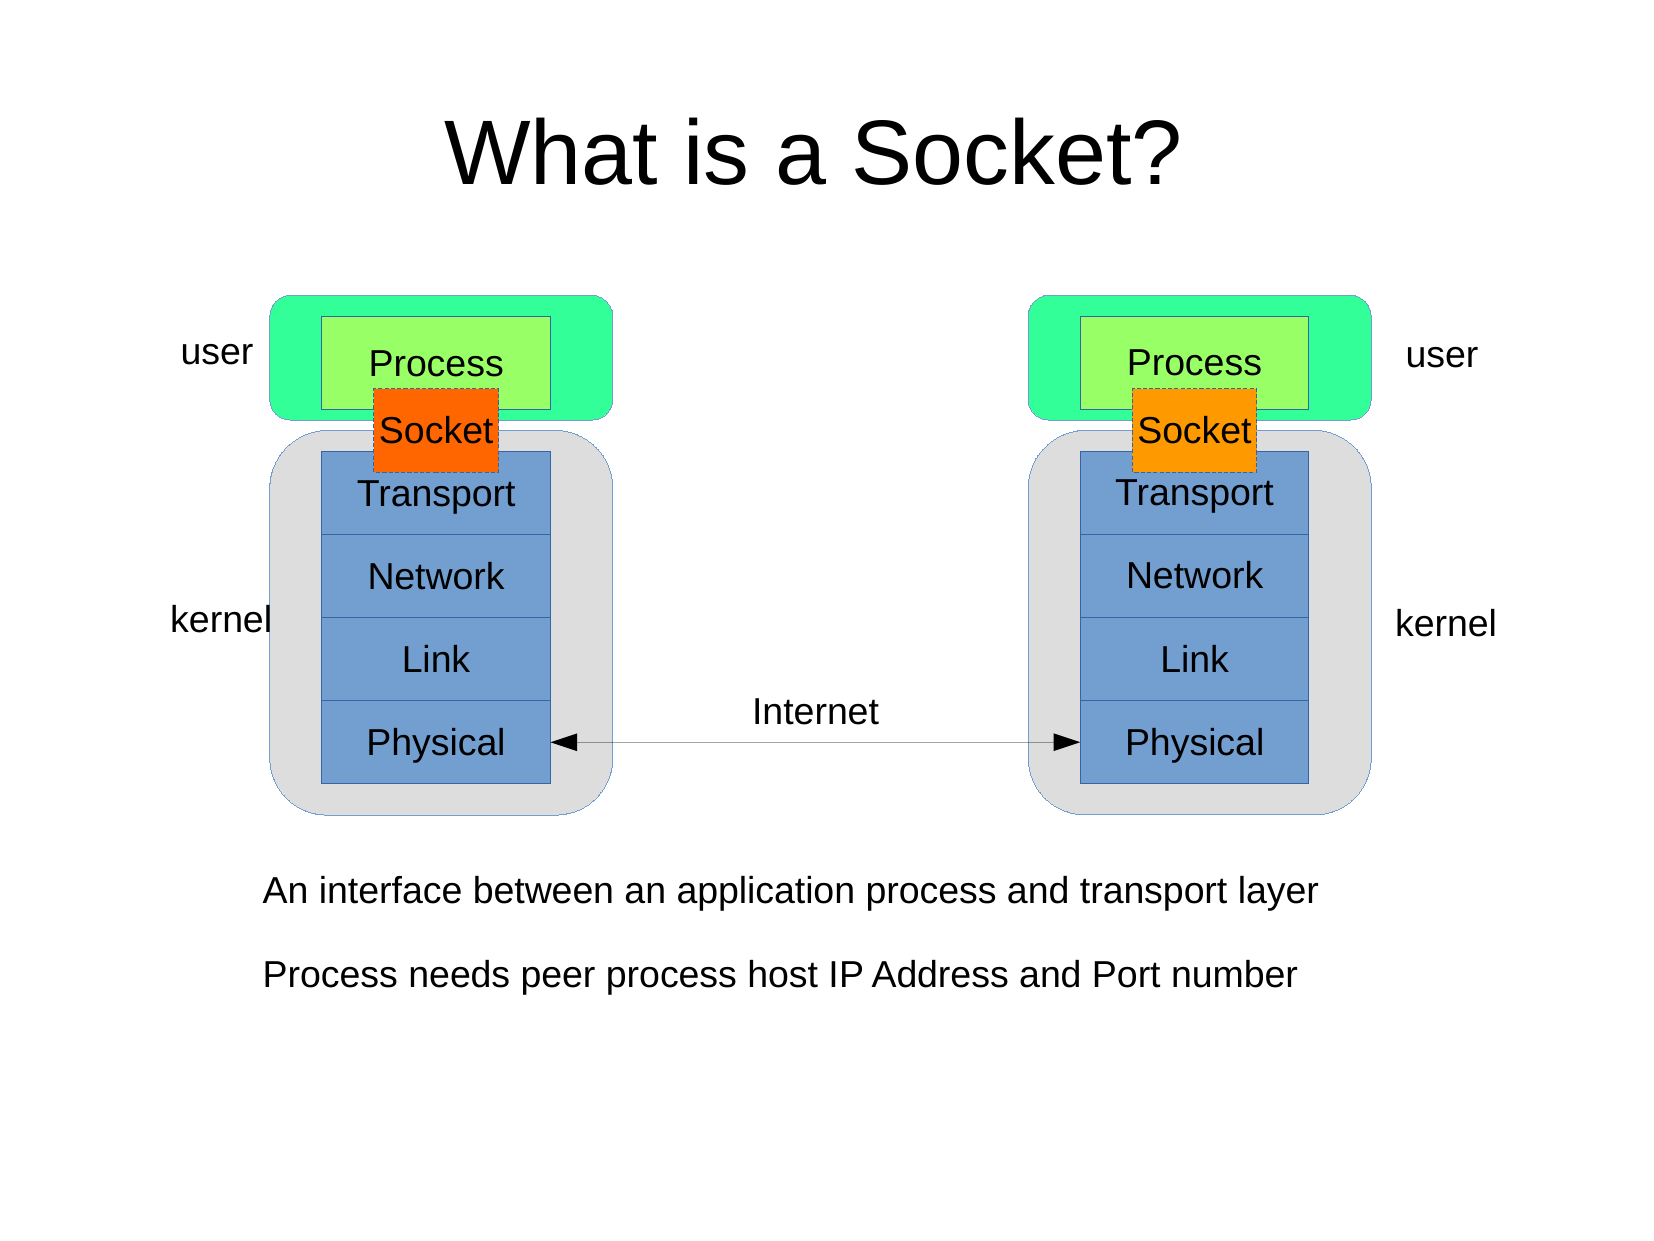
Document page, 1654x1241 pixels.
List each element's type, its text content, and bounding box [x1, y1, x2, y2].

text_box [1028, 430, 1372, 815]
text_box user [1390, 326, 1494, 384]
text_box Physical [1080, 701, 1309, 784]
text_box [1028, 430, 1132, 742]
text_box Socket [373, 388, 499, 473]
text_box [1028, 295, 1372, 421]
text_box [499, 430, 613, 742]
text_box Network [321, 534, 551, 617]
text_box [269, 295, 613, 421]
text_box Link [321, 617, 551, 701]
text_box Link [1080, 617, 1309, 701]
text_box An interface between an application process and transport layer Process needs peer process host IP Address and Port number [248, 862, 1595, 1003]
text_box Transport [321, 451, 551, 534]
text_box Transport [1080, 451, 1309, 534]
text_box Process [1080, 316, 1309, 410]
text_box Physical [321, 701, 551, 784]
title What is a Socket? [82, 49, 1571, 257]
text_box Internet [737, 683, 935, 740]
text_box [269, 430, 613, 816]
text_box Socket [1132, 388, 1257, 473]
text_box kernel [155, 591, 287, 649]
text_box kernel [1380, 594, 1512, 652]
text_box Network [1080, 534, 1309, 617]
text_box Process [321, 316, 551, 410]
text_box user [165, 323, 269, 381]
